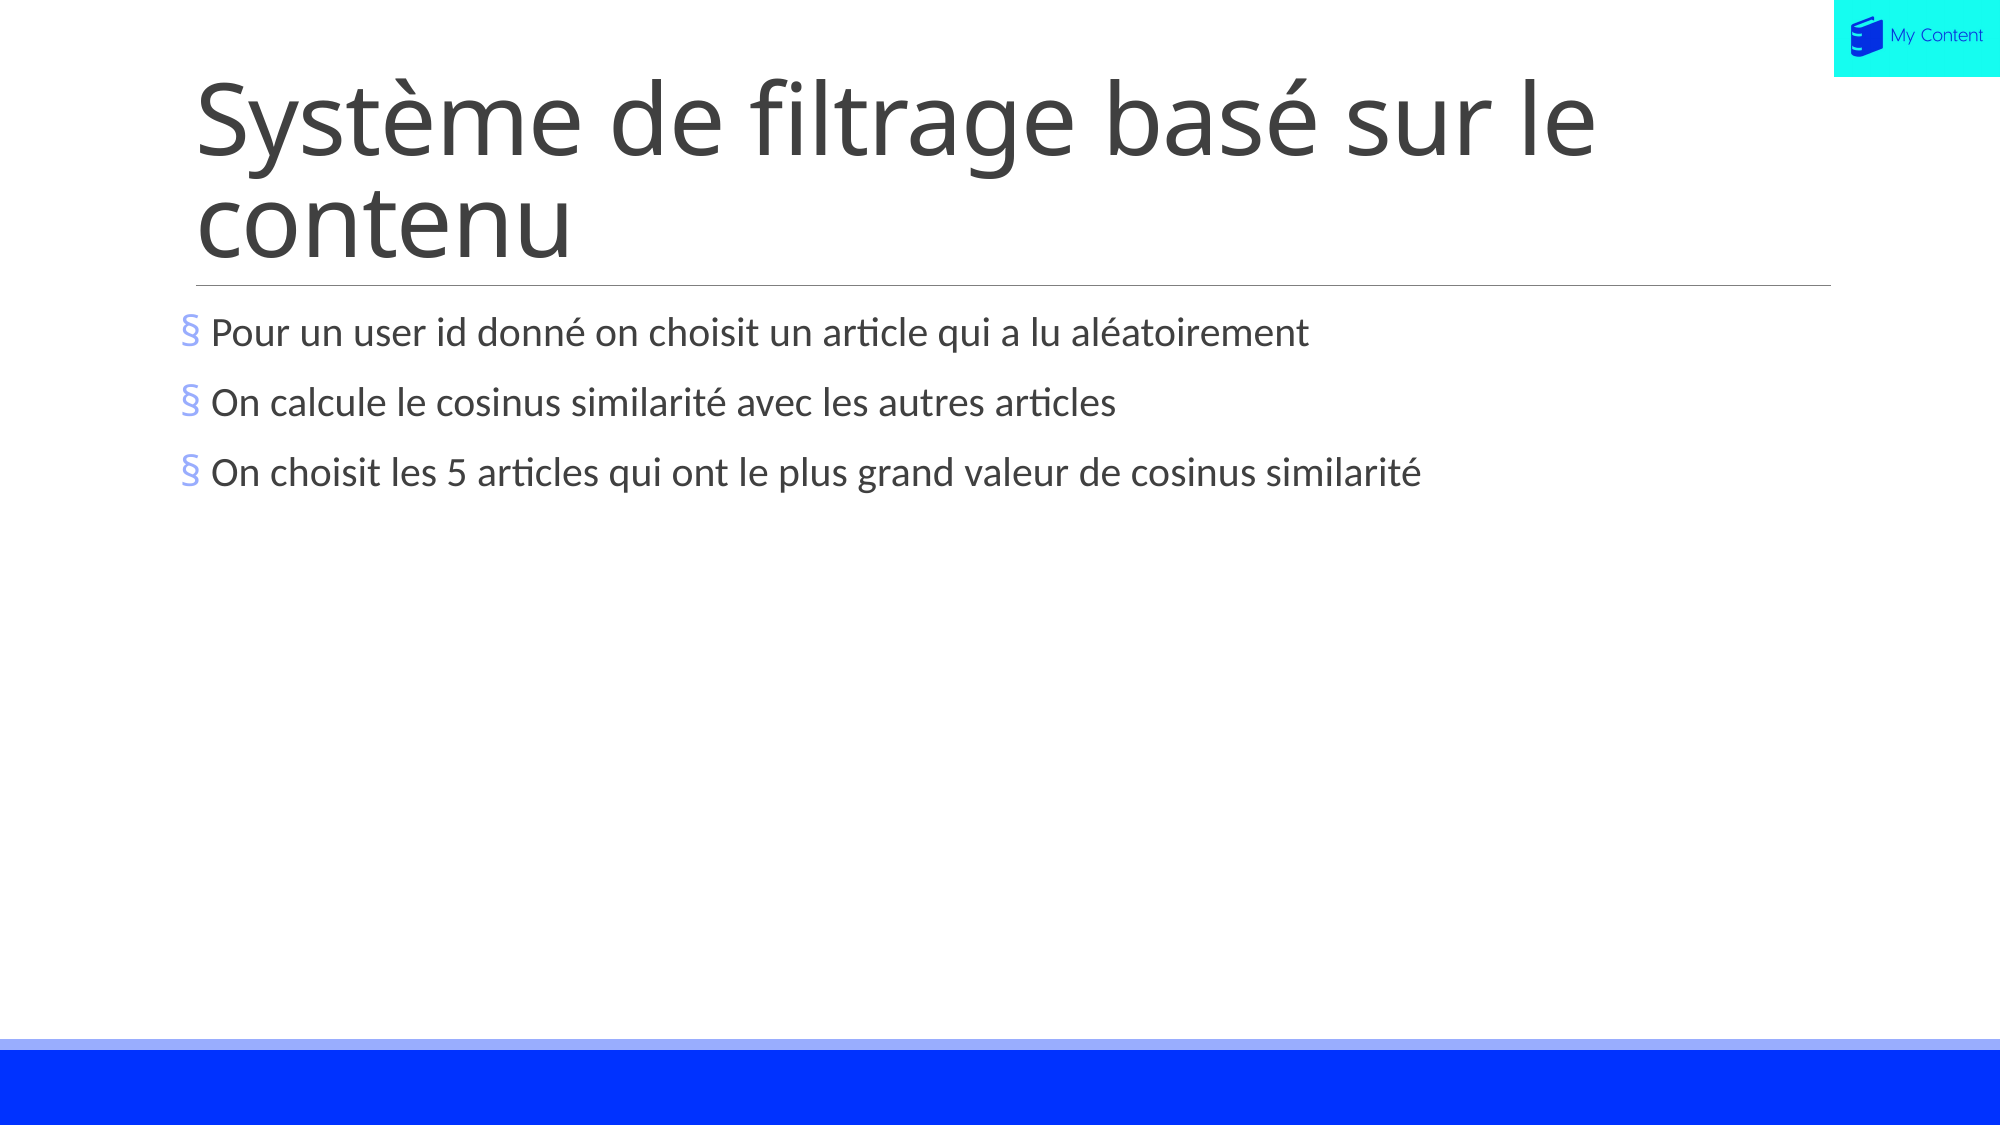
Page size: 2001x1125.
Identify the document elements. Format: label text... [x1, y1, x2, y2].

title Système de filtrage basé sur le contenu [180, 47, 1831, 286]
picture [1834, 0, 2000, 77]
list Pour un user id donné on choisit un article qui a lu aléatoirement On calcule le cosinus similarité avec les autres articles On choisit les 5 articles qui ont le plus grand valeur de cosinus similarité [180, 302, 1831, 963]
